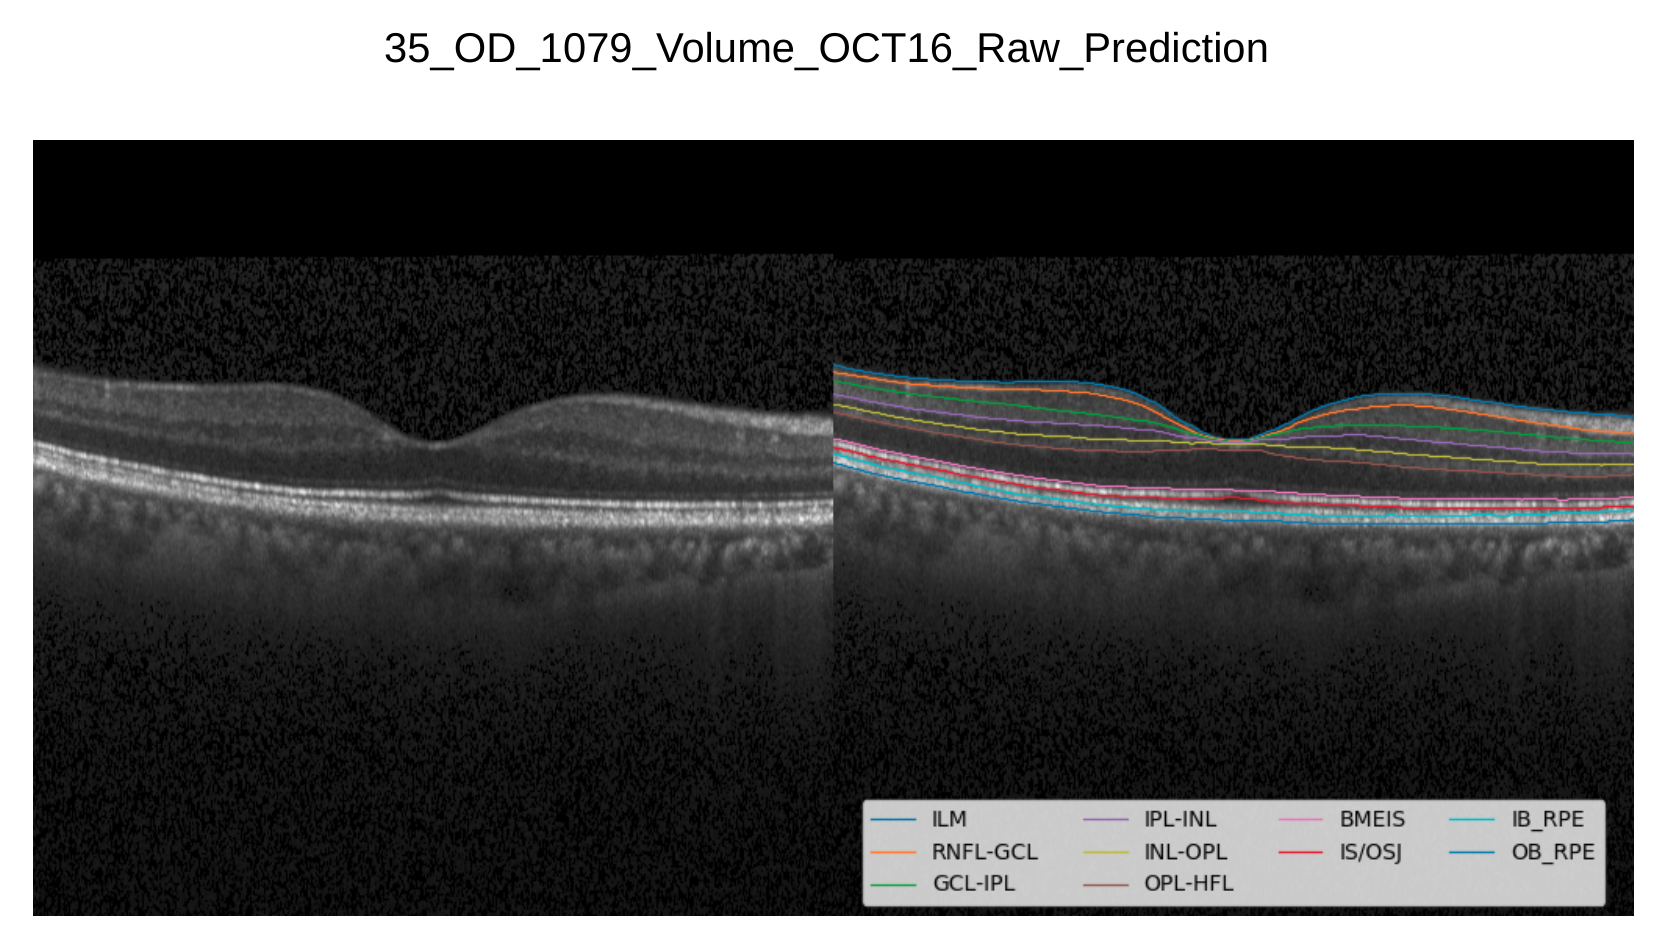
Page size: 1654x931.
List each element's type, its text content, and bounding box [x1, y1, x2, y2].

title 35_OD_1079_Volume_OCT16_Raw_Prediction [82, 25, 1571, 72]
picture [33, 140, 1634, 916]
